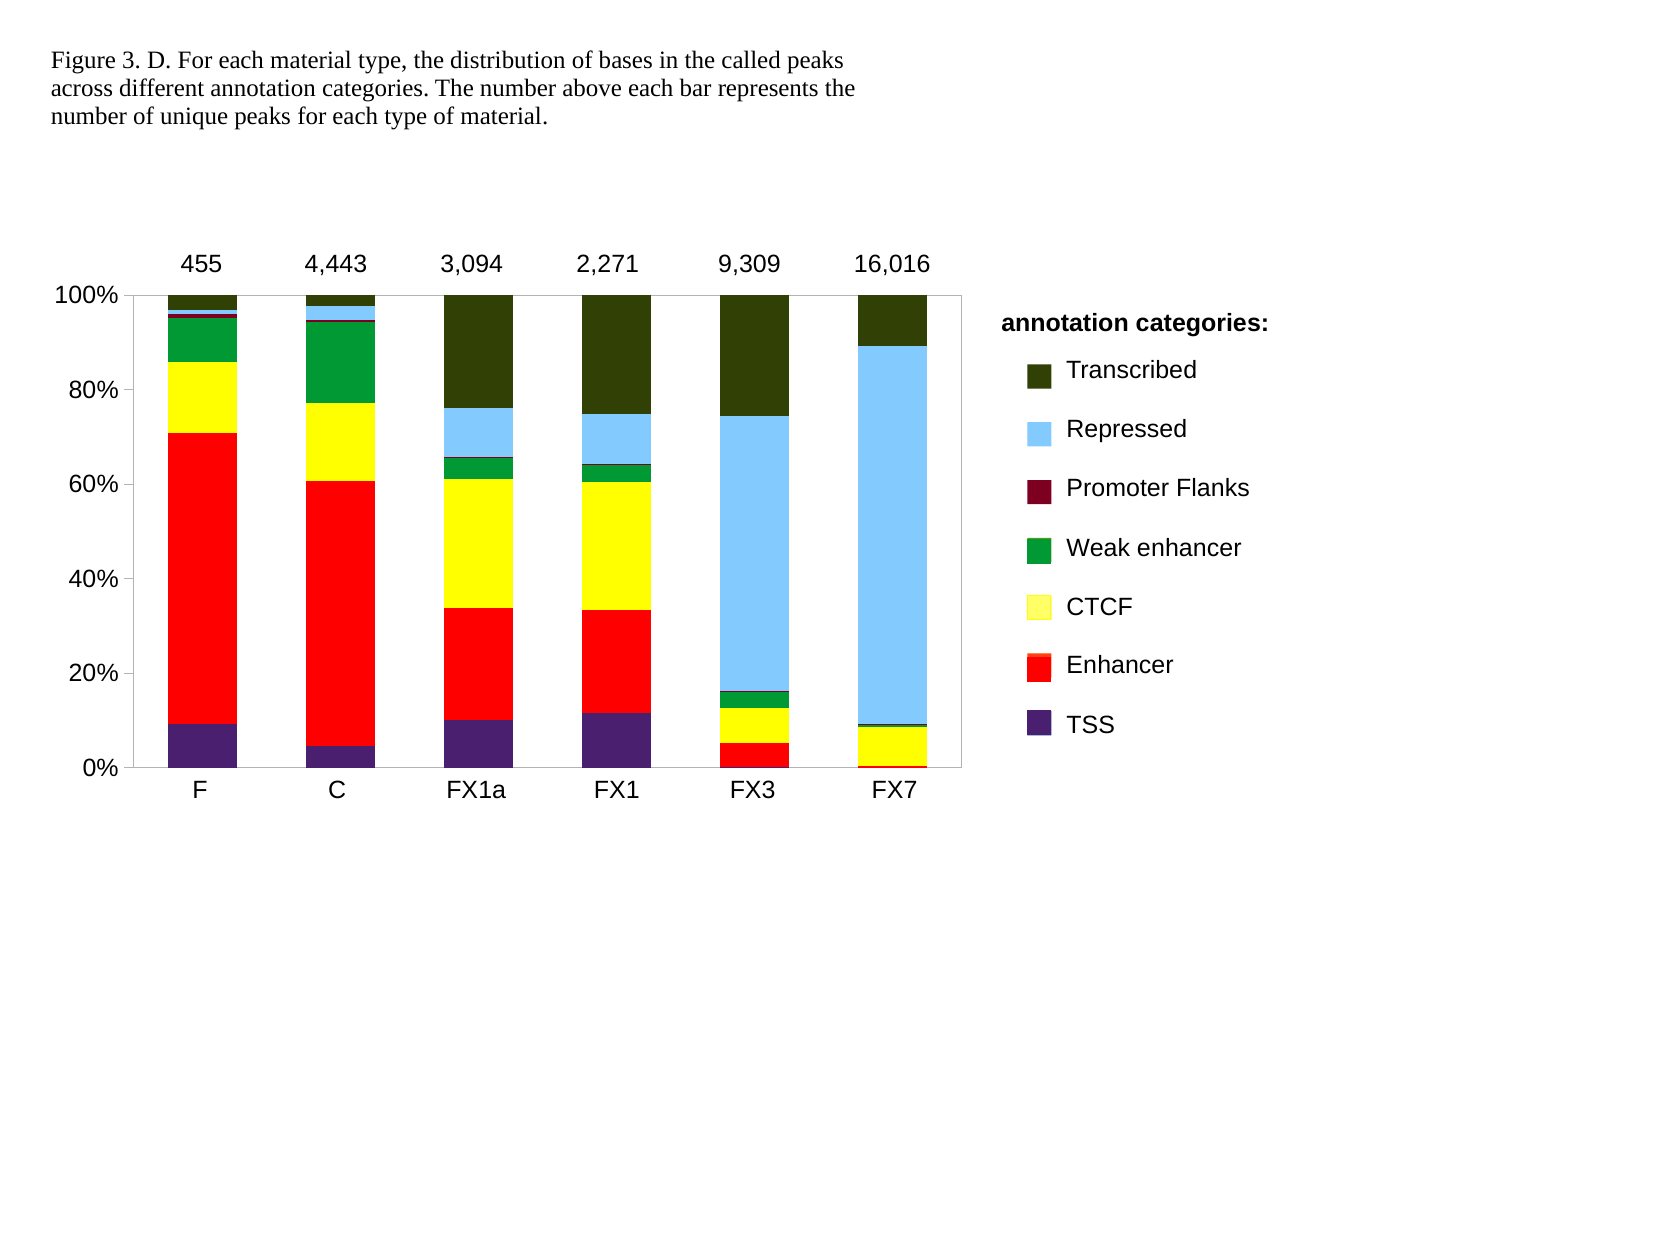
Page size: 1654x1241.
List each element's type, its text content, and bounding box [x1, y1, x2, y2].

text_box [1027, 539, 1051, 564]
text_box C [313, 768, 362, 812]
chart [35, 271, 981, 792]
text_box Figure 3. D. For each material type, the distribution of bases in the called peaks across different annotation categories. The number above each bar represents the number of unique peaks for each type of material. [36, 39, 872, 139]
text_box TSS [1051, 702, 1131, 747]
text_box FX1 [579, 768, 655, 812]
text_box 9,309 [703, 242, 797, 286]
picture [1014, 345, 1062, 758]
text_box CTCF [1051, 584, 1148, 628]
text_box Weak enhancer [1051, 525, 1257, 569]
text_box Enhancer [1051, 643, 1189, 687]
text_box F [177, 768, 223, 812]
text_box FX1a [431, 768, 522, 812]
text_box annotation categories: [986, 301, 1285, 345]
text_box 3,094 [425, 242, 519, 286]
text_box [1027, 595, 1051, 620]
text_box FX3 [715, 768, 791, 812]
text_box 16,016 [839, 242, 946, 286]
text_box 2,271 [561, 242, 655, 286]
text_box FX7 [856, 768, 933, 812]
text_box [1027, 710, 1051, 735]
text_box Repressed [1051, 407, 1203, 451]
text_box [1027, 657, 1051, 682]
text_box Transcribed [1051, 348, 1213, 392]
text_box 455 [165, 242, 238, 286]
text_box Promoter Flanks [1051, 466, 1266, 510]
text_box 4,443 [289, 242, 383, 286]
